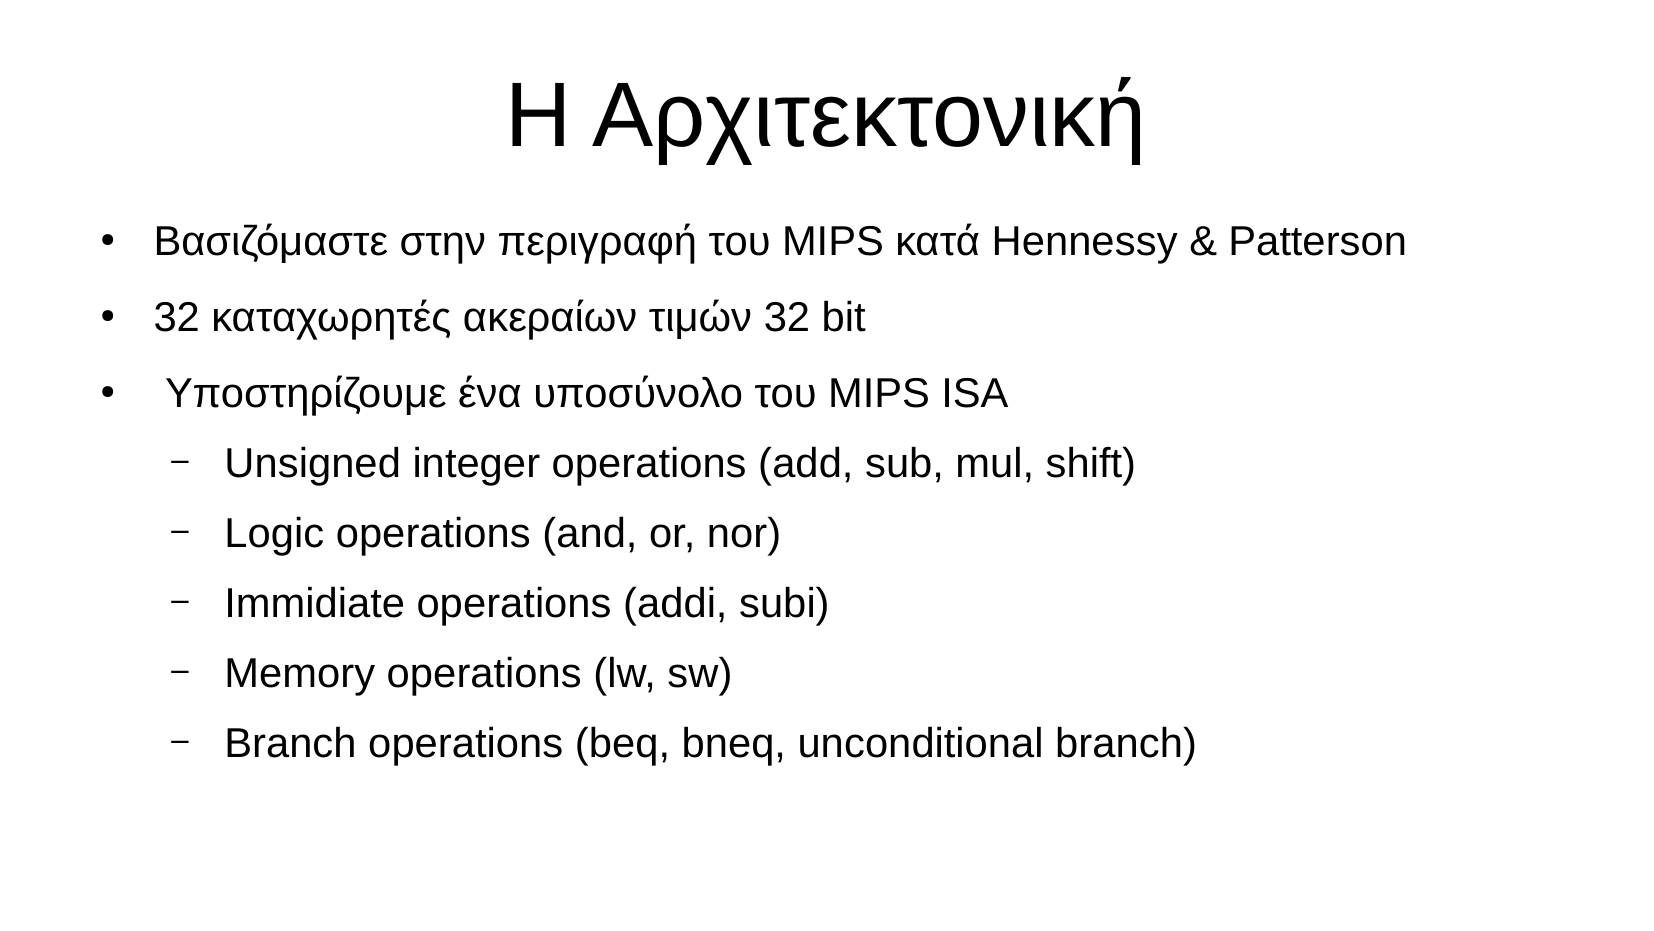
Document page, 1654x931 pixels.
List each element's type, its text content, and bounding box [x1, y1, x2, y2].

title Η Αρχιτεκτονική [82, 37, 1571, 193]
list Βασιζόμαστε στην περιγραφή του MIPS κατά Hennessy & Patterson 32 καταχωρητές ακεραίων τιμών 32 bit Υποστηρίζουμε ένα υποσύνολο του MIPS ISA Unsigned integer operations (add, sub, mul, shift) Logic operations (and, or, nor) Immidiate operations (addi, subi) Memory operations (lw, sw) Branch operations (beq, bneq, unconditional branch) [82, 217, 1571, 901]
